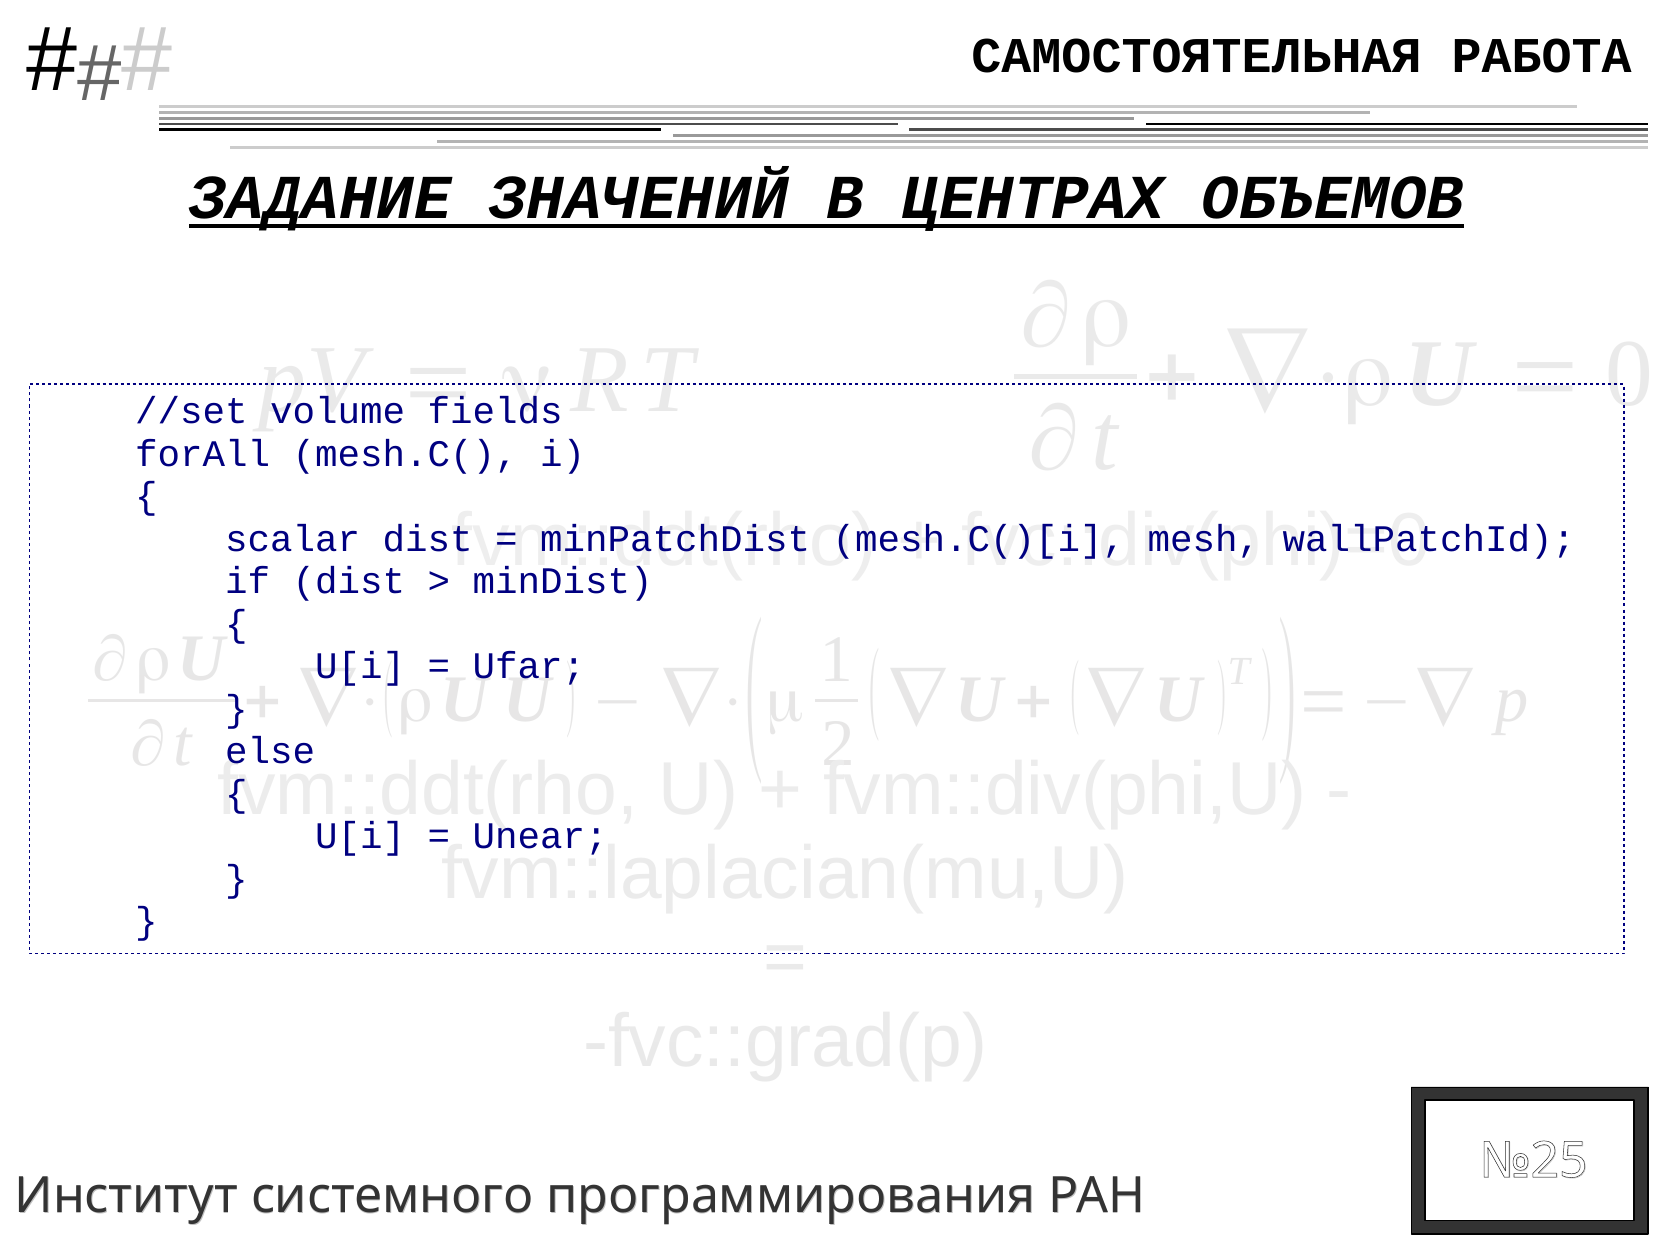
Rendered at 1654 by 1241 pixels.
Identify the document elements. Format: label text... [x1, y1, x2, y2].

title ЗАДАНИЕ ЗНАЧЕНИЙ В ЦЕНТРАХ ОБЪЕМОВ [0, 147, 1654, 257]
text_box //set volume fields forAll (mesh.C(), i) { scalar dist = minPatchDist (mesh.C()[i], mesh, wallPatchId); if (dist > minDist) { U[i] = Ufar; } else { U[i] = Unear; } } [29, 384, 1625, 954]
